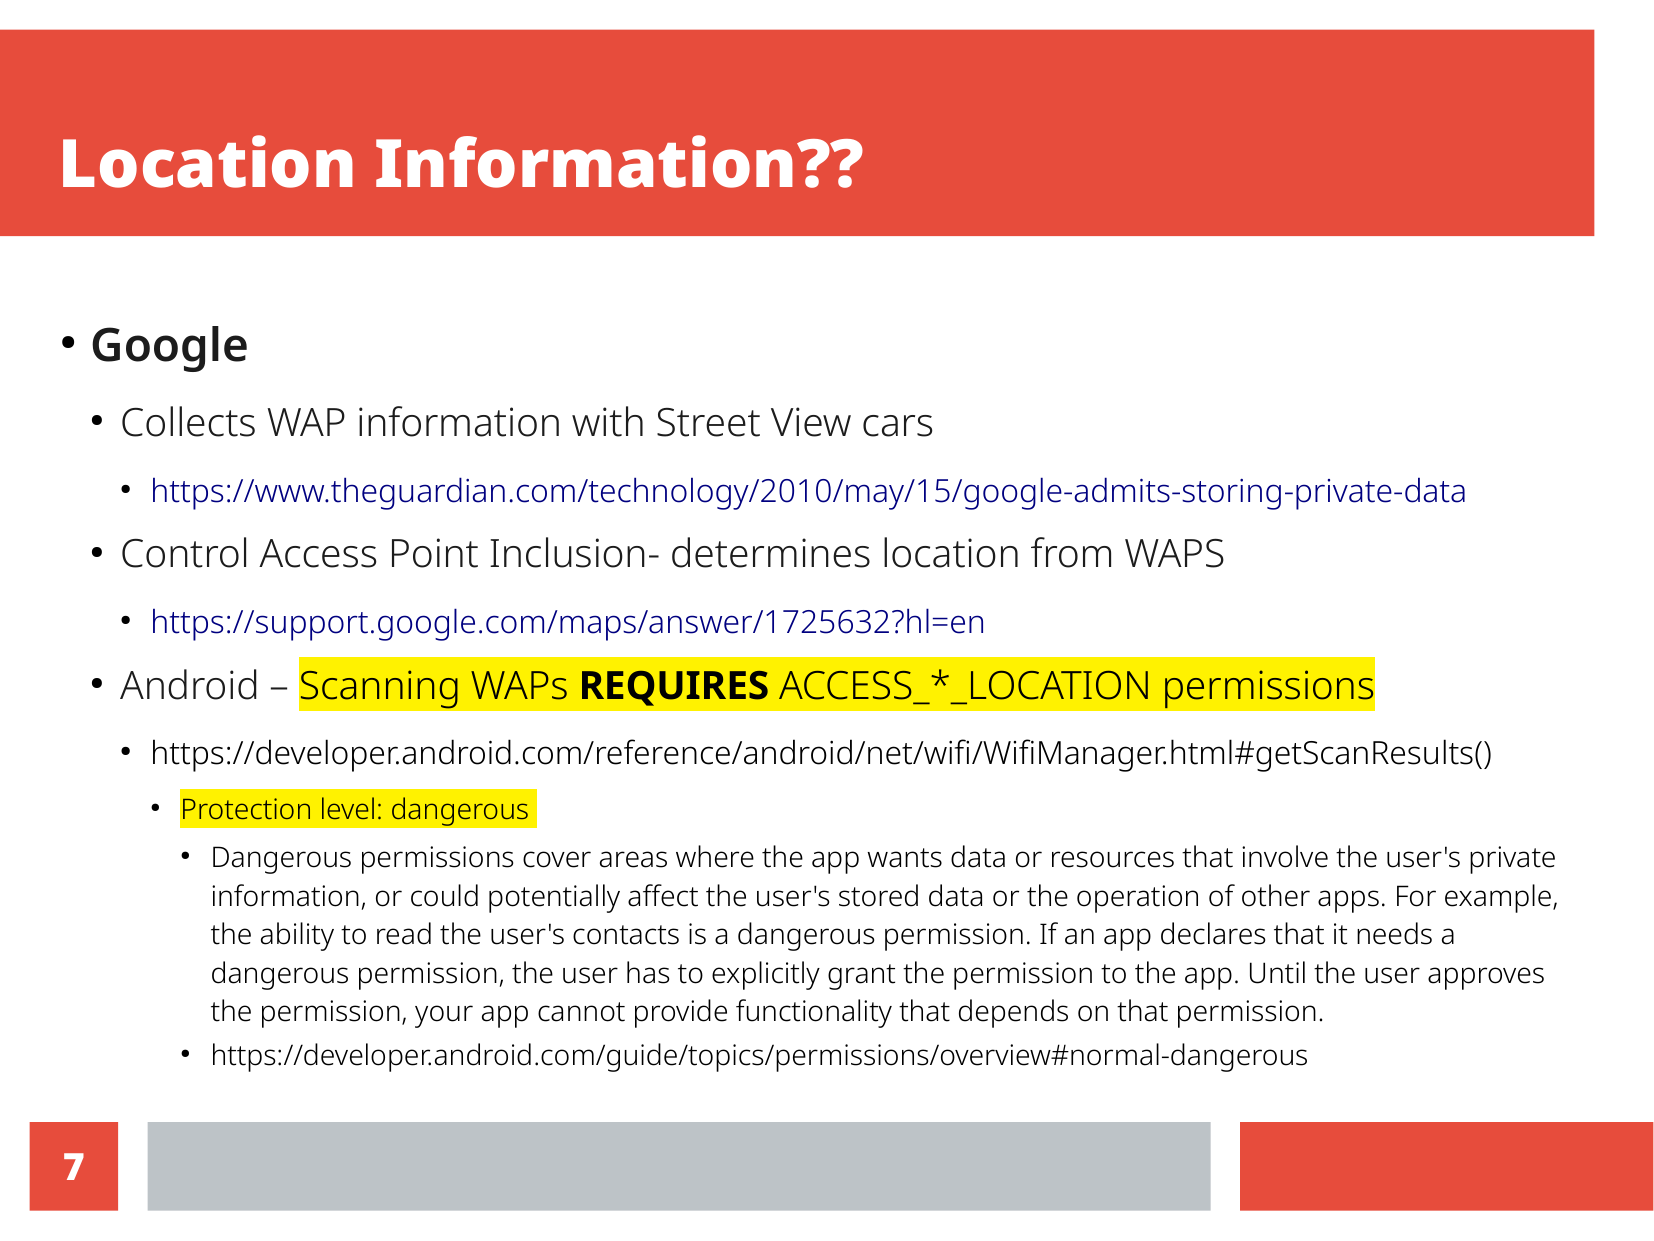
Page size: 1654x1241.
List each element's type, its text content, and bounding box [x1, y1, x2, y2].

list Google Collects WAP information with Street View cars https://www.theguardian.com/technology/2010/may/15/google-admits-storing-private-data Control Access Point Inclusion- determines location from WAPS https://support.google.com/maps/answer/1725632?hl=en Android – Scanning WAPs REQUIRES ACCESS_*_LOCATION permissions https://developer.android.com/reference/android/net/wifi/WifiManager.html#getScanResults() Protection level: dangerous Dangerous permissions cover areas where the app wants data or resources that involve the user's private information, or could potentially affect the user's stored data or the operation of other apps. For example, the ability to read the user's contacts is a dangerous permission. If an app declares that it needs a dangerous permission, the user has to explicitly grant the permission to the app. Until the user approves the permission, your app cannot provide functionality that depends on that permission. https://developer.android.com/guide/topics/permissions/overview#normal-dangerous [60, 312, 1566, 1081]
title Location Information?? [59, 59, 1595, 207]
